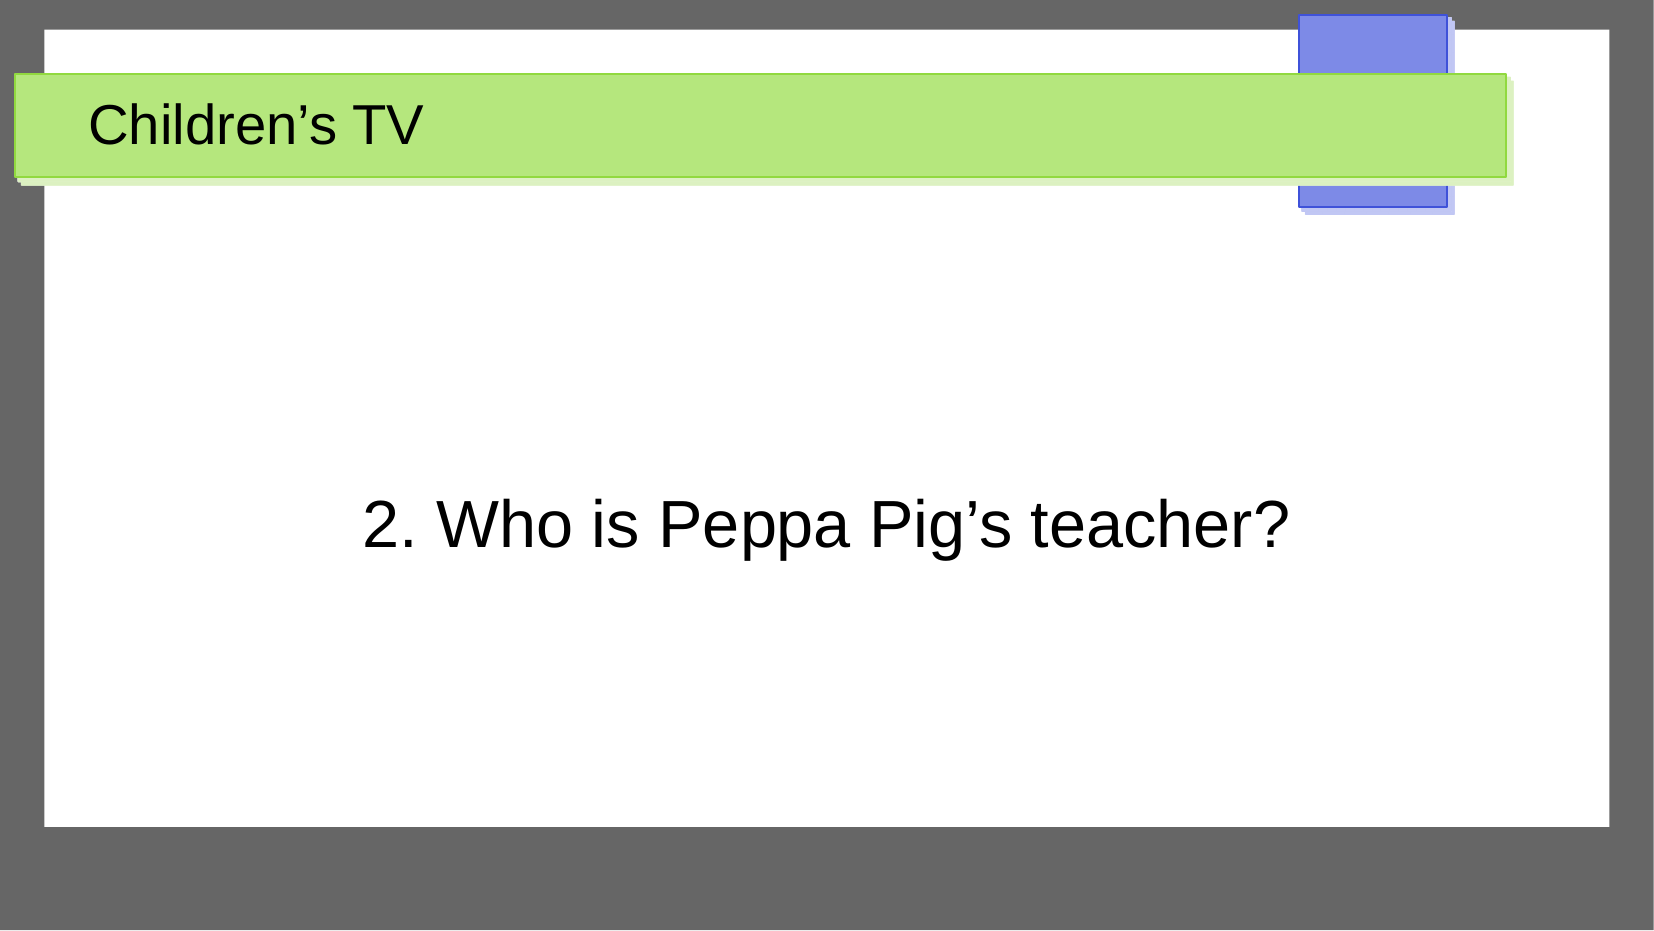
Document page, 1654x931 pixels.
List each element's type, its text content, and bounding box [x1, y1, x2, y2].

title Children’s TV [88, 73, 1506, 178]
text_box 2. Who is Peppa Pig’s teacher? [88, 236, 1565, 813]
